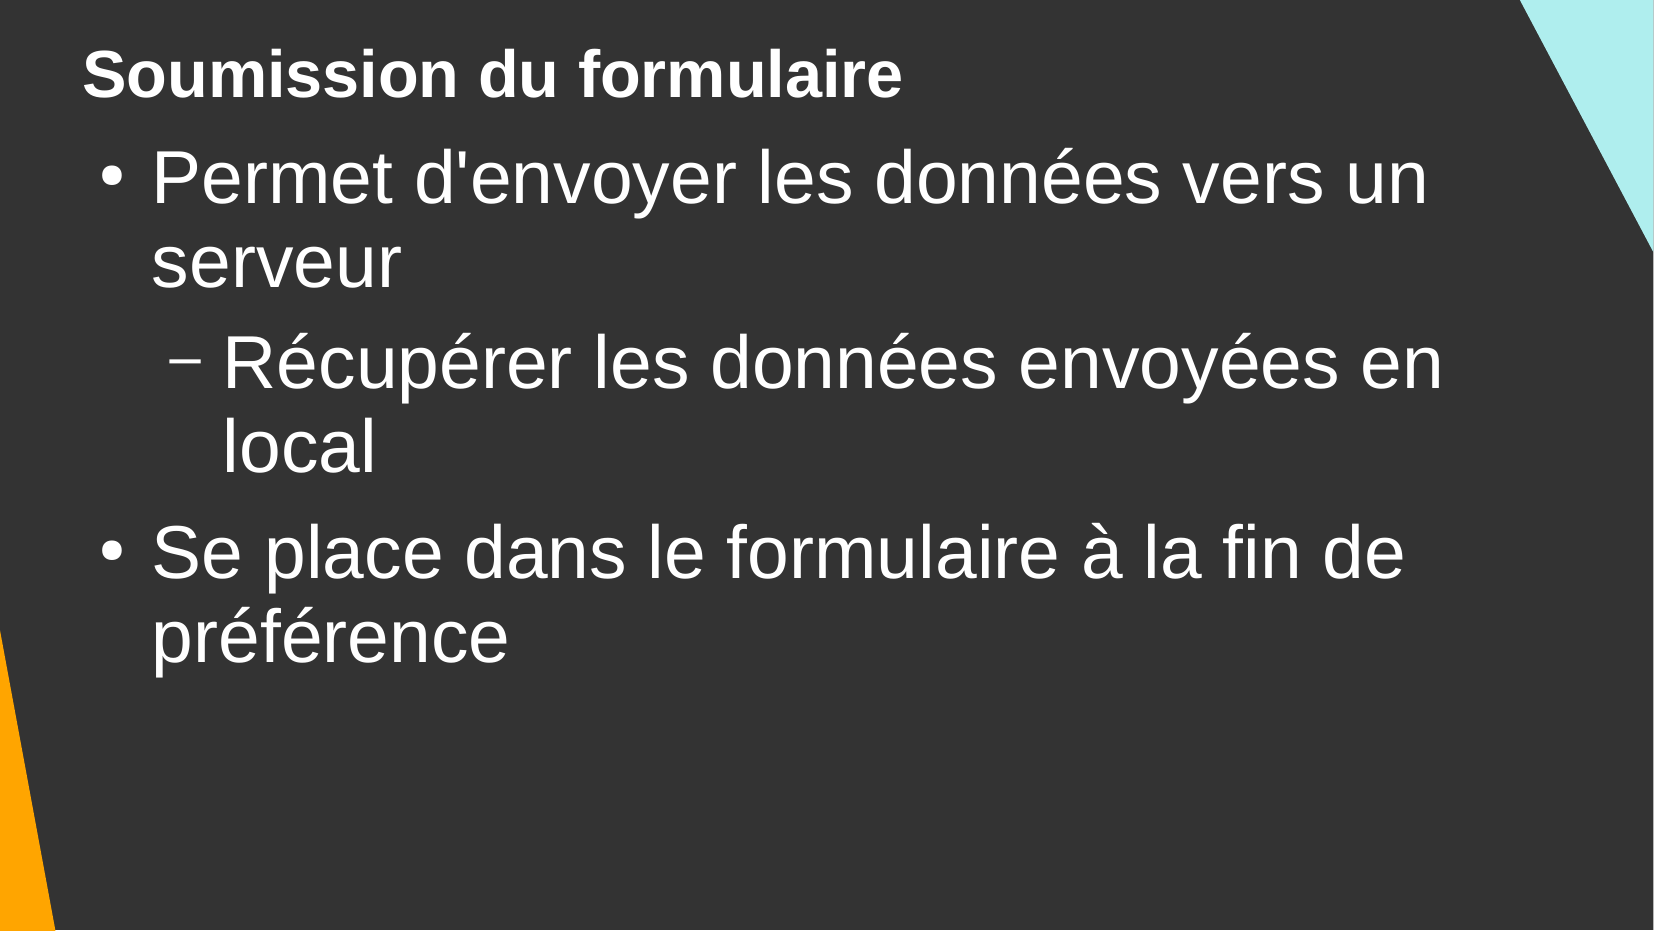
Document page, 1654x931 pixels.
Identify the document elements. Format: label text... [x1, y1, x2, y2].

text_box [0, 630, 56, 931]
title Soumission du formulaire [82, 37, 1571, 114]
text_box [1519, 0, 1654, 254]
list Permet d'envoyer les données vers un serveur Récupérer les données envoyées en local Se place dans le formulaire à la fin de préférence [80, 135, 1605, 851]
